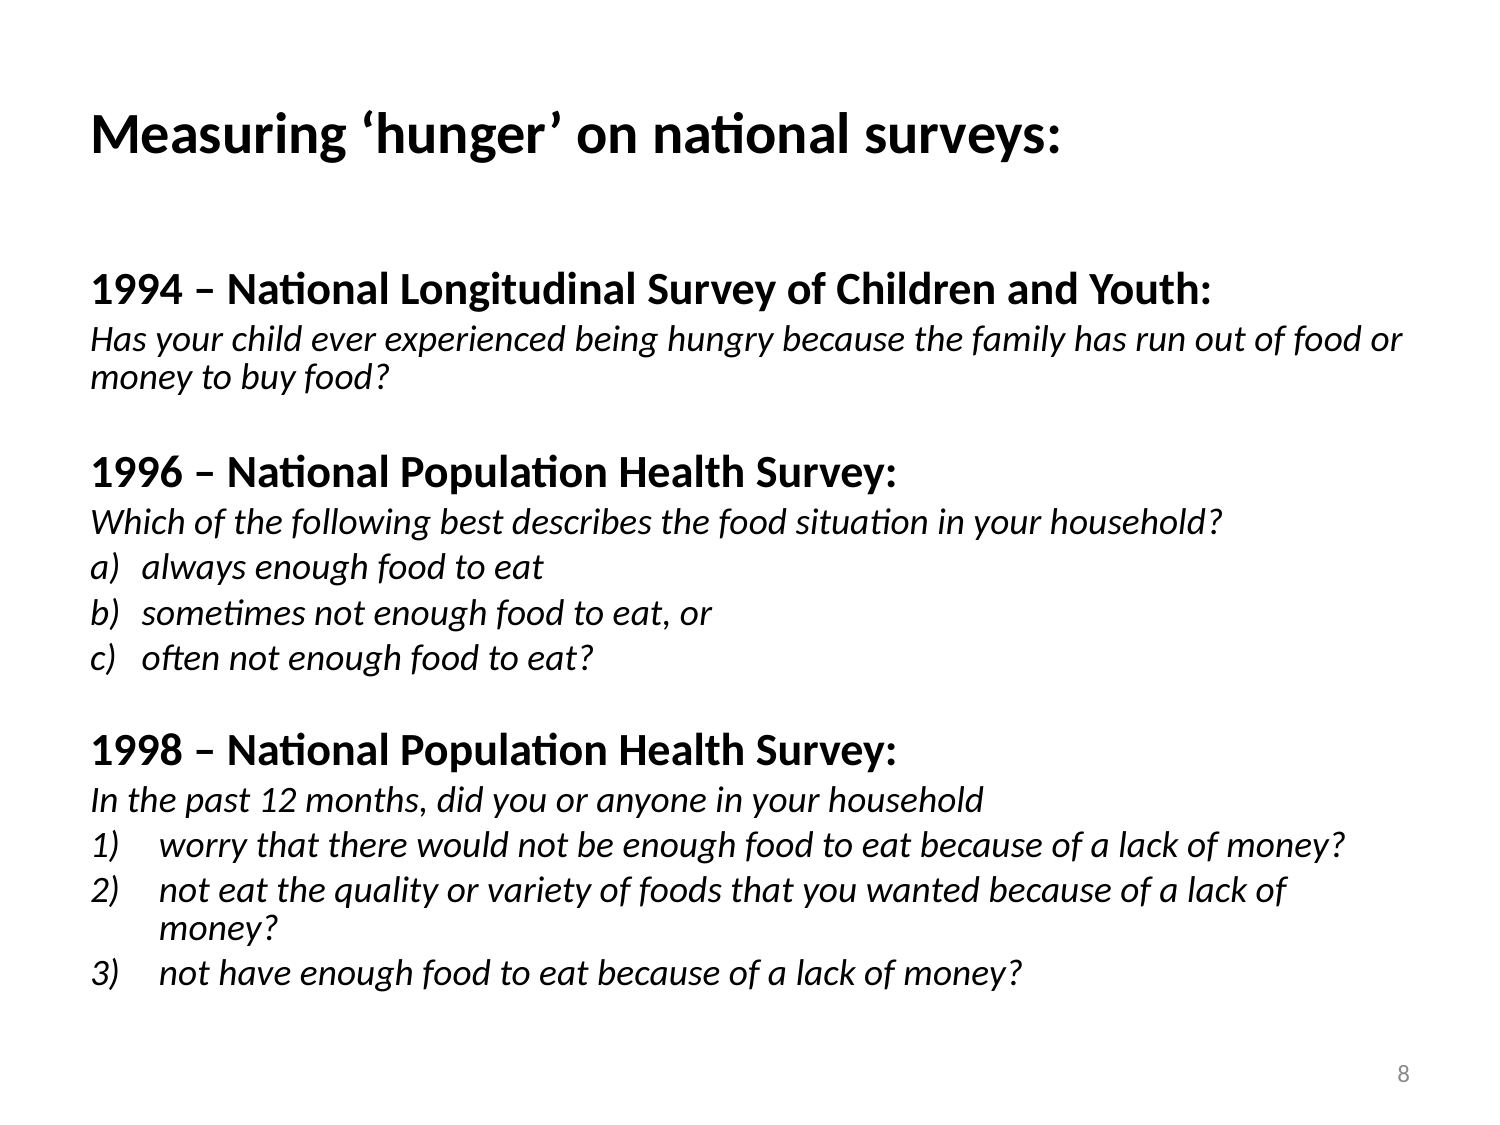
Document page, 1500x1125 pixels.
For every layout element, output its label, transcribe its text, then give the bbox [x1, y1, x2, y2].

title Measuring ‘hunger’ on national surveys: [75, 45, 1425, 233]
list 1994 – National Longitudinal Survey of Children and Youth: Has your child ever experienced being hungry because the family has run out of food or money to buy food? 1996 – National Population Health Survey: Which of the following best describes the food situation in your household? always enough food to eat sometimes not enough food to eat, or often not enough food to eat? 1998 – National Population Health Survey: In the past 12 months, did you or anyone in your household worry that there would not be enough food to eat because of a lack of money? not eat the quality or variety of foods that you wanted because of a lack of money? not have enough food to eat because of a lack of money? [75, 262, 1425, 1005]
slide_number <number> [1074, 1042, 1425, 1103]
